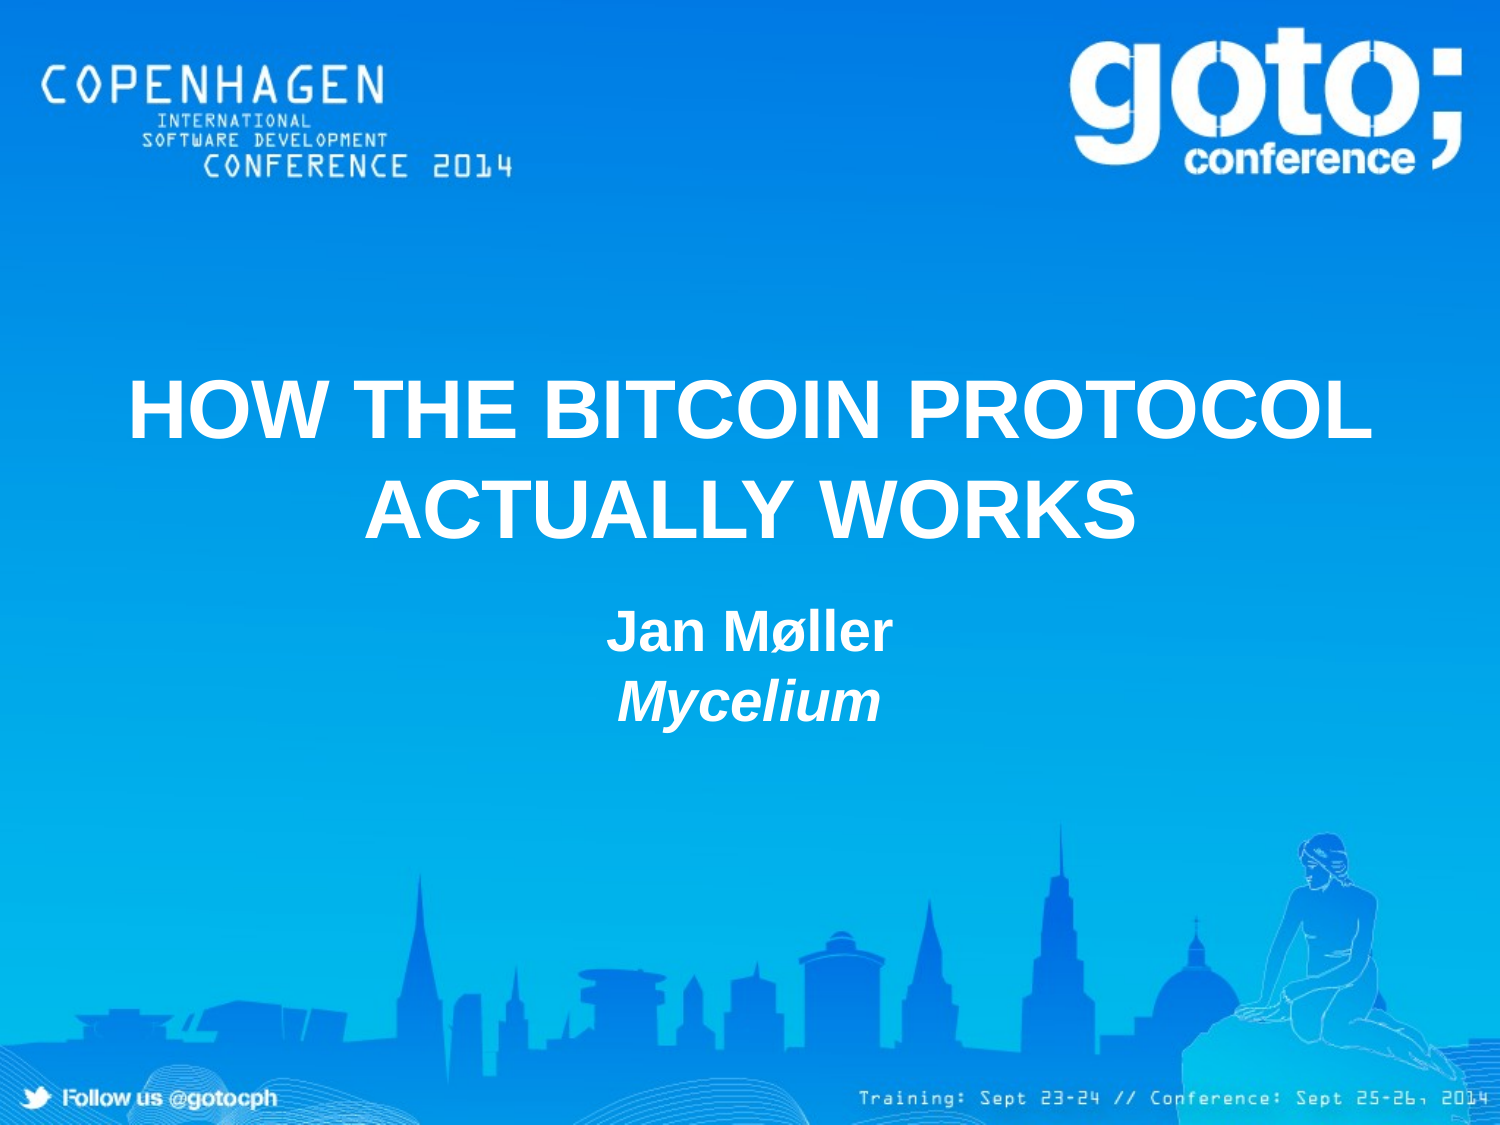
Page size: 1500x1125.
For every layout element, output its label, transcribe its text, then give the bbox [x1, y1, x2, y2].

title HOW THE BITCOIN PROTOCOL ACTUALLY WORKS [122, 355, 1379, 556]
text_box Jan Møller Mycelium [603, 593, 897, 734]
text_box [0, 0, 1500, 1125]
